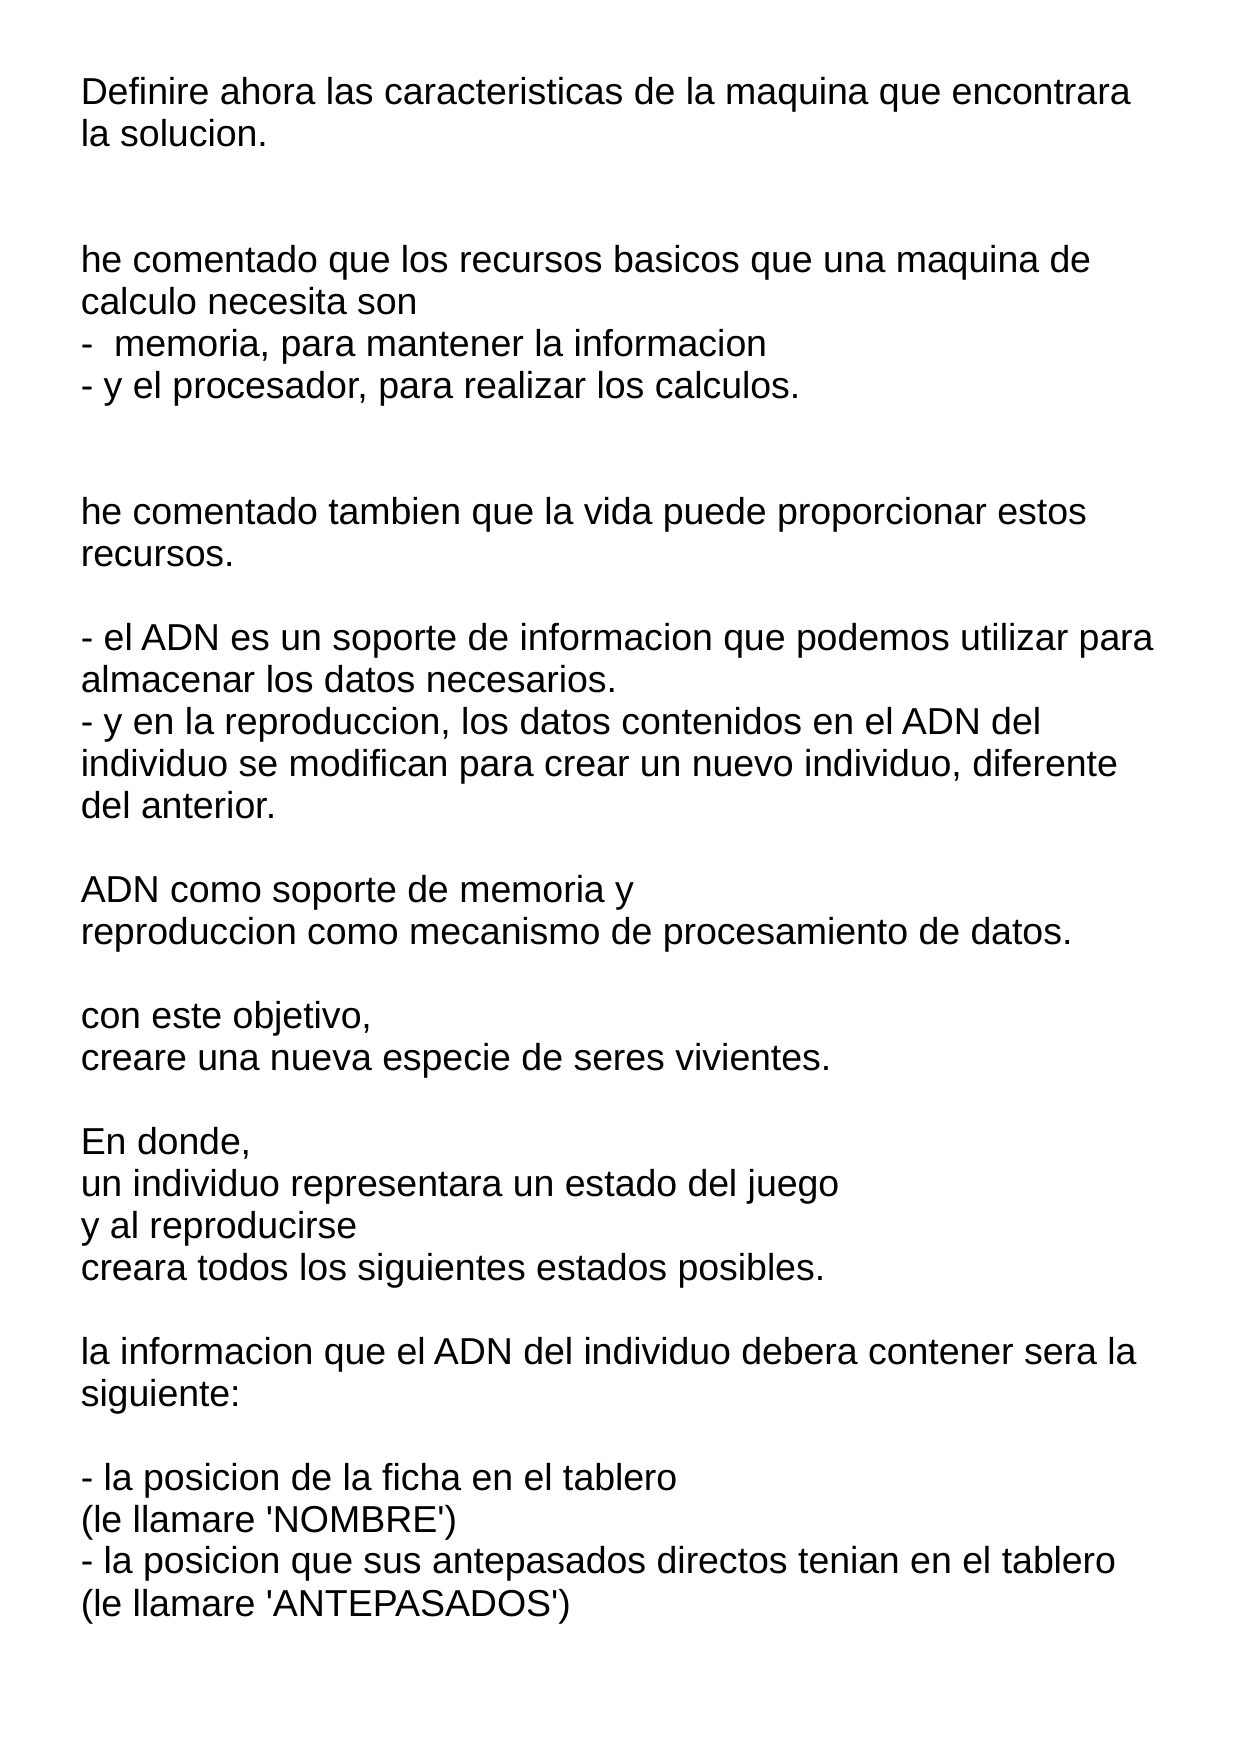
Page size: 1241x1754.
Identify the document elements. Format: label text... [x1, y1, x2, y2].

text_box Definire ahora las caracteristicas de la maquina que encontrara la solucion. he comentado que los recursos basicos que una maquina de calculo necesita son - memoria, para mantener la informacion - y el procesador, para realizar los calculos. he comentado tambien que la vida puede proporcionar estos recursos. - el ADN es un soporte de informacion que podemos utilizar para almacenar los datos necesarios. - y en la reproduccion, los datos contenidos en el ADN del individuo se modifican para crear un nuevo individuo, diferente del anterior. ADN como soporte de memoria y reproduccion como mecanismo de procesamiento de datos. con este objetivo, creare una nueva especie de seres vivientes. En donde, un individuo representara un estado del juego y al reproducirse creara todos los siguientes estados posibles. la informacion que el ADN del individuo debera contener sera la siguiente: - la posicion de la ficha en el tablero (le llamare 'NOMBRE') - la posicion que sus antepasados directos tenian en el tablero (le llamare 'ANTEPASADOS') [66, 63, 1182, 1632]
